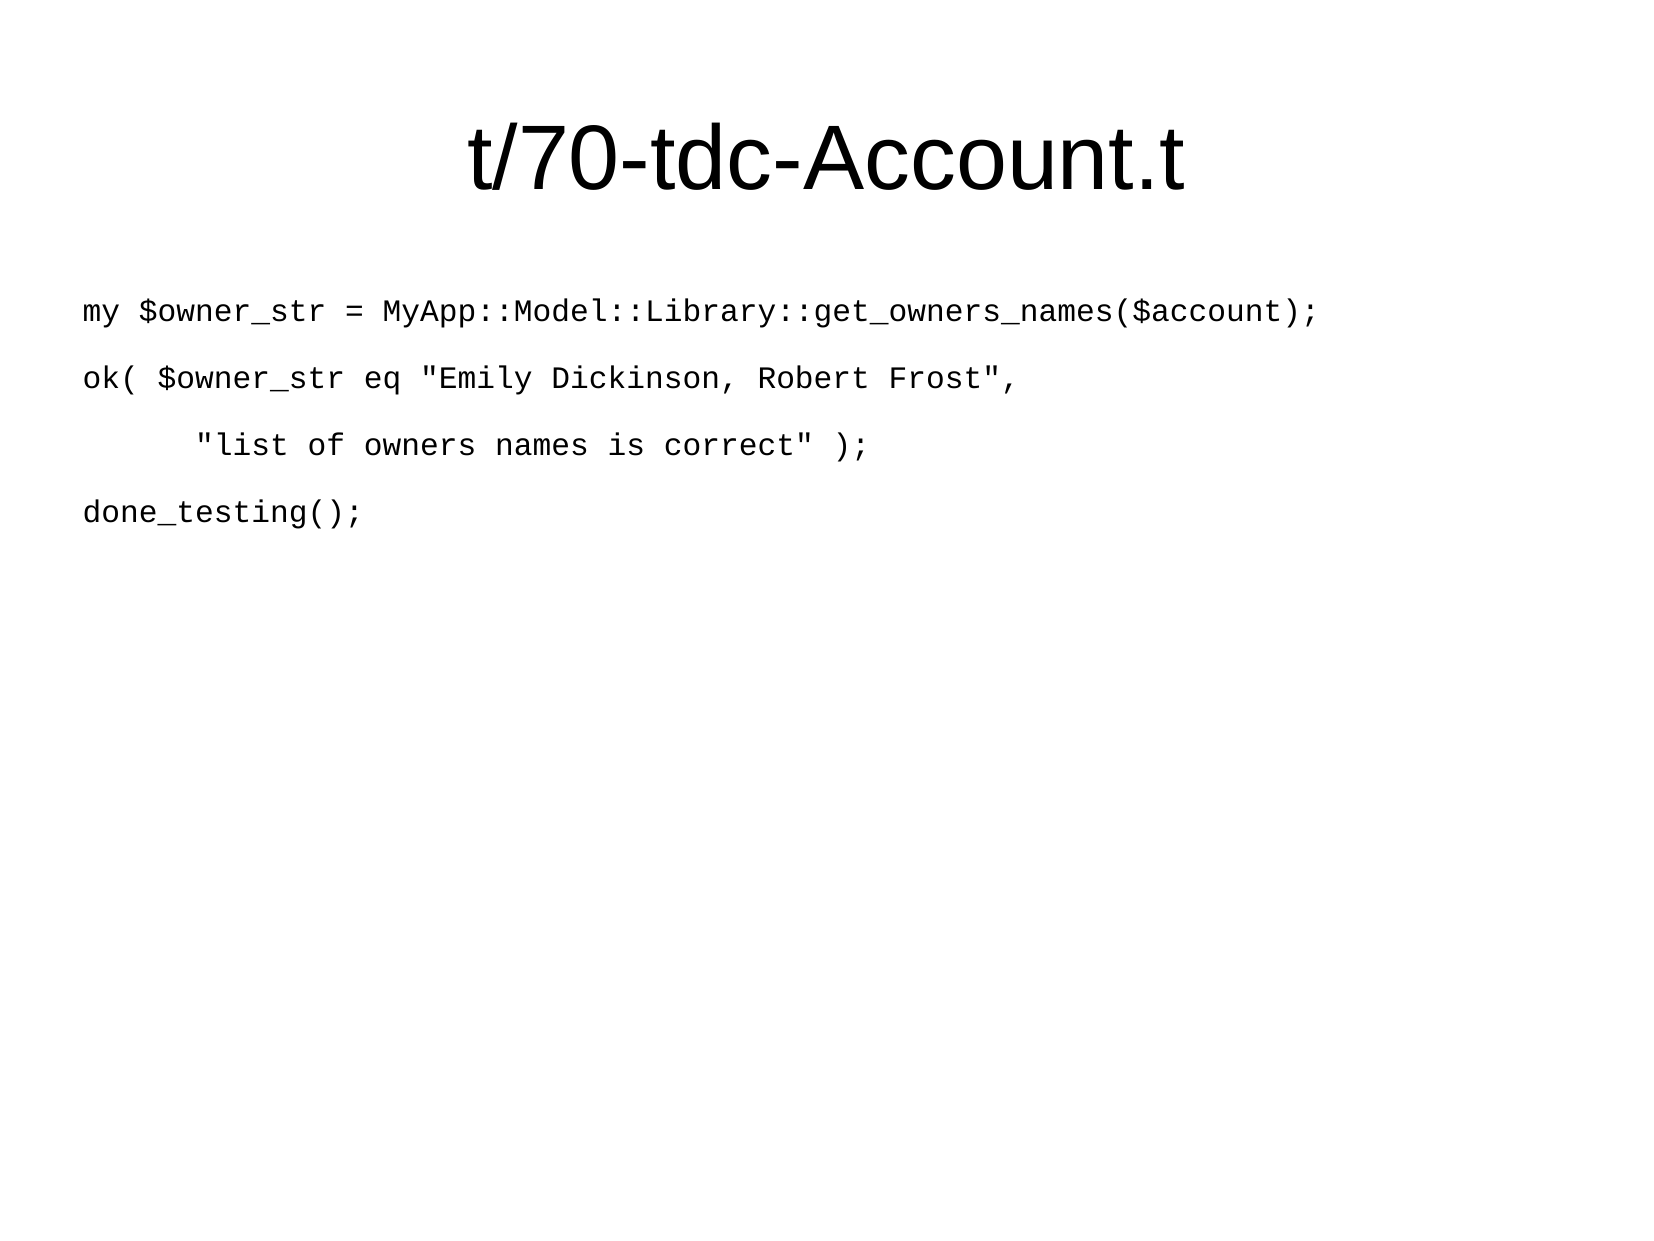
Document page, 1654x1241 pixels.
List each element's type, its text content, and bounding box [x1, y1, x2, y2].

title t/70-tdc-Account.t [82, 49, 1571, 257]
list my $owner_str = MyApp::Model::Library::get_owners_names($account); ok( $owner_str eq "Emily Dickinson, Robert Frost", "list of owners names is correct" ); done_testing(); [82, 290, 1571, 1066]
